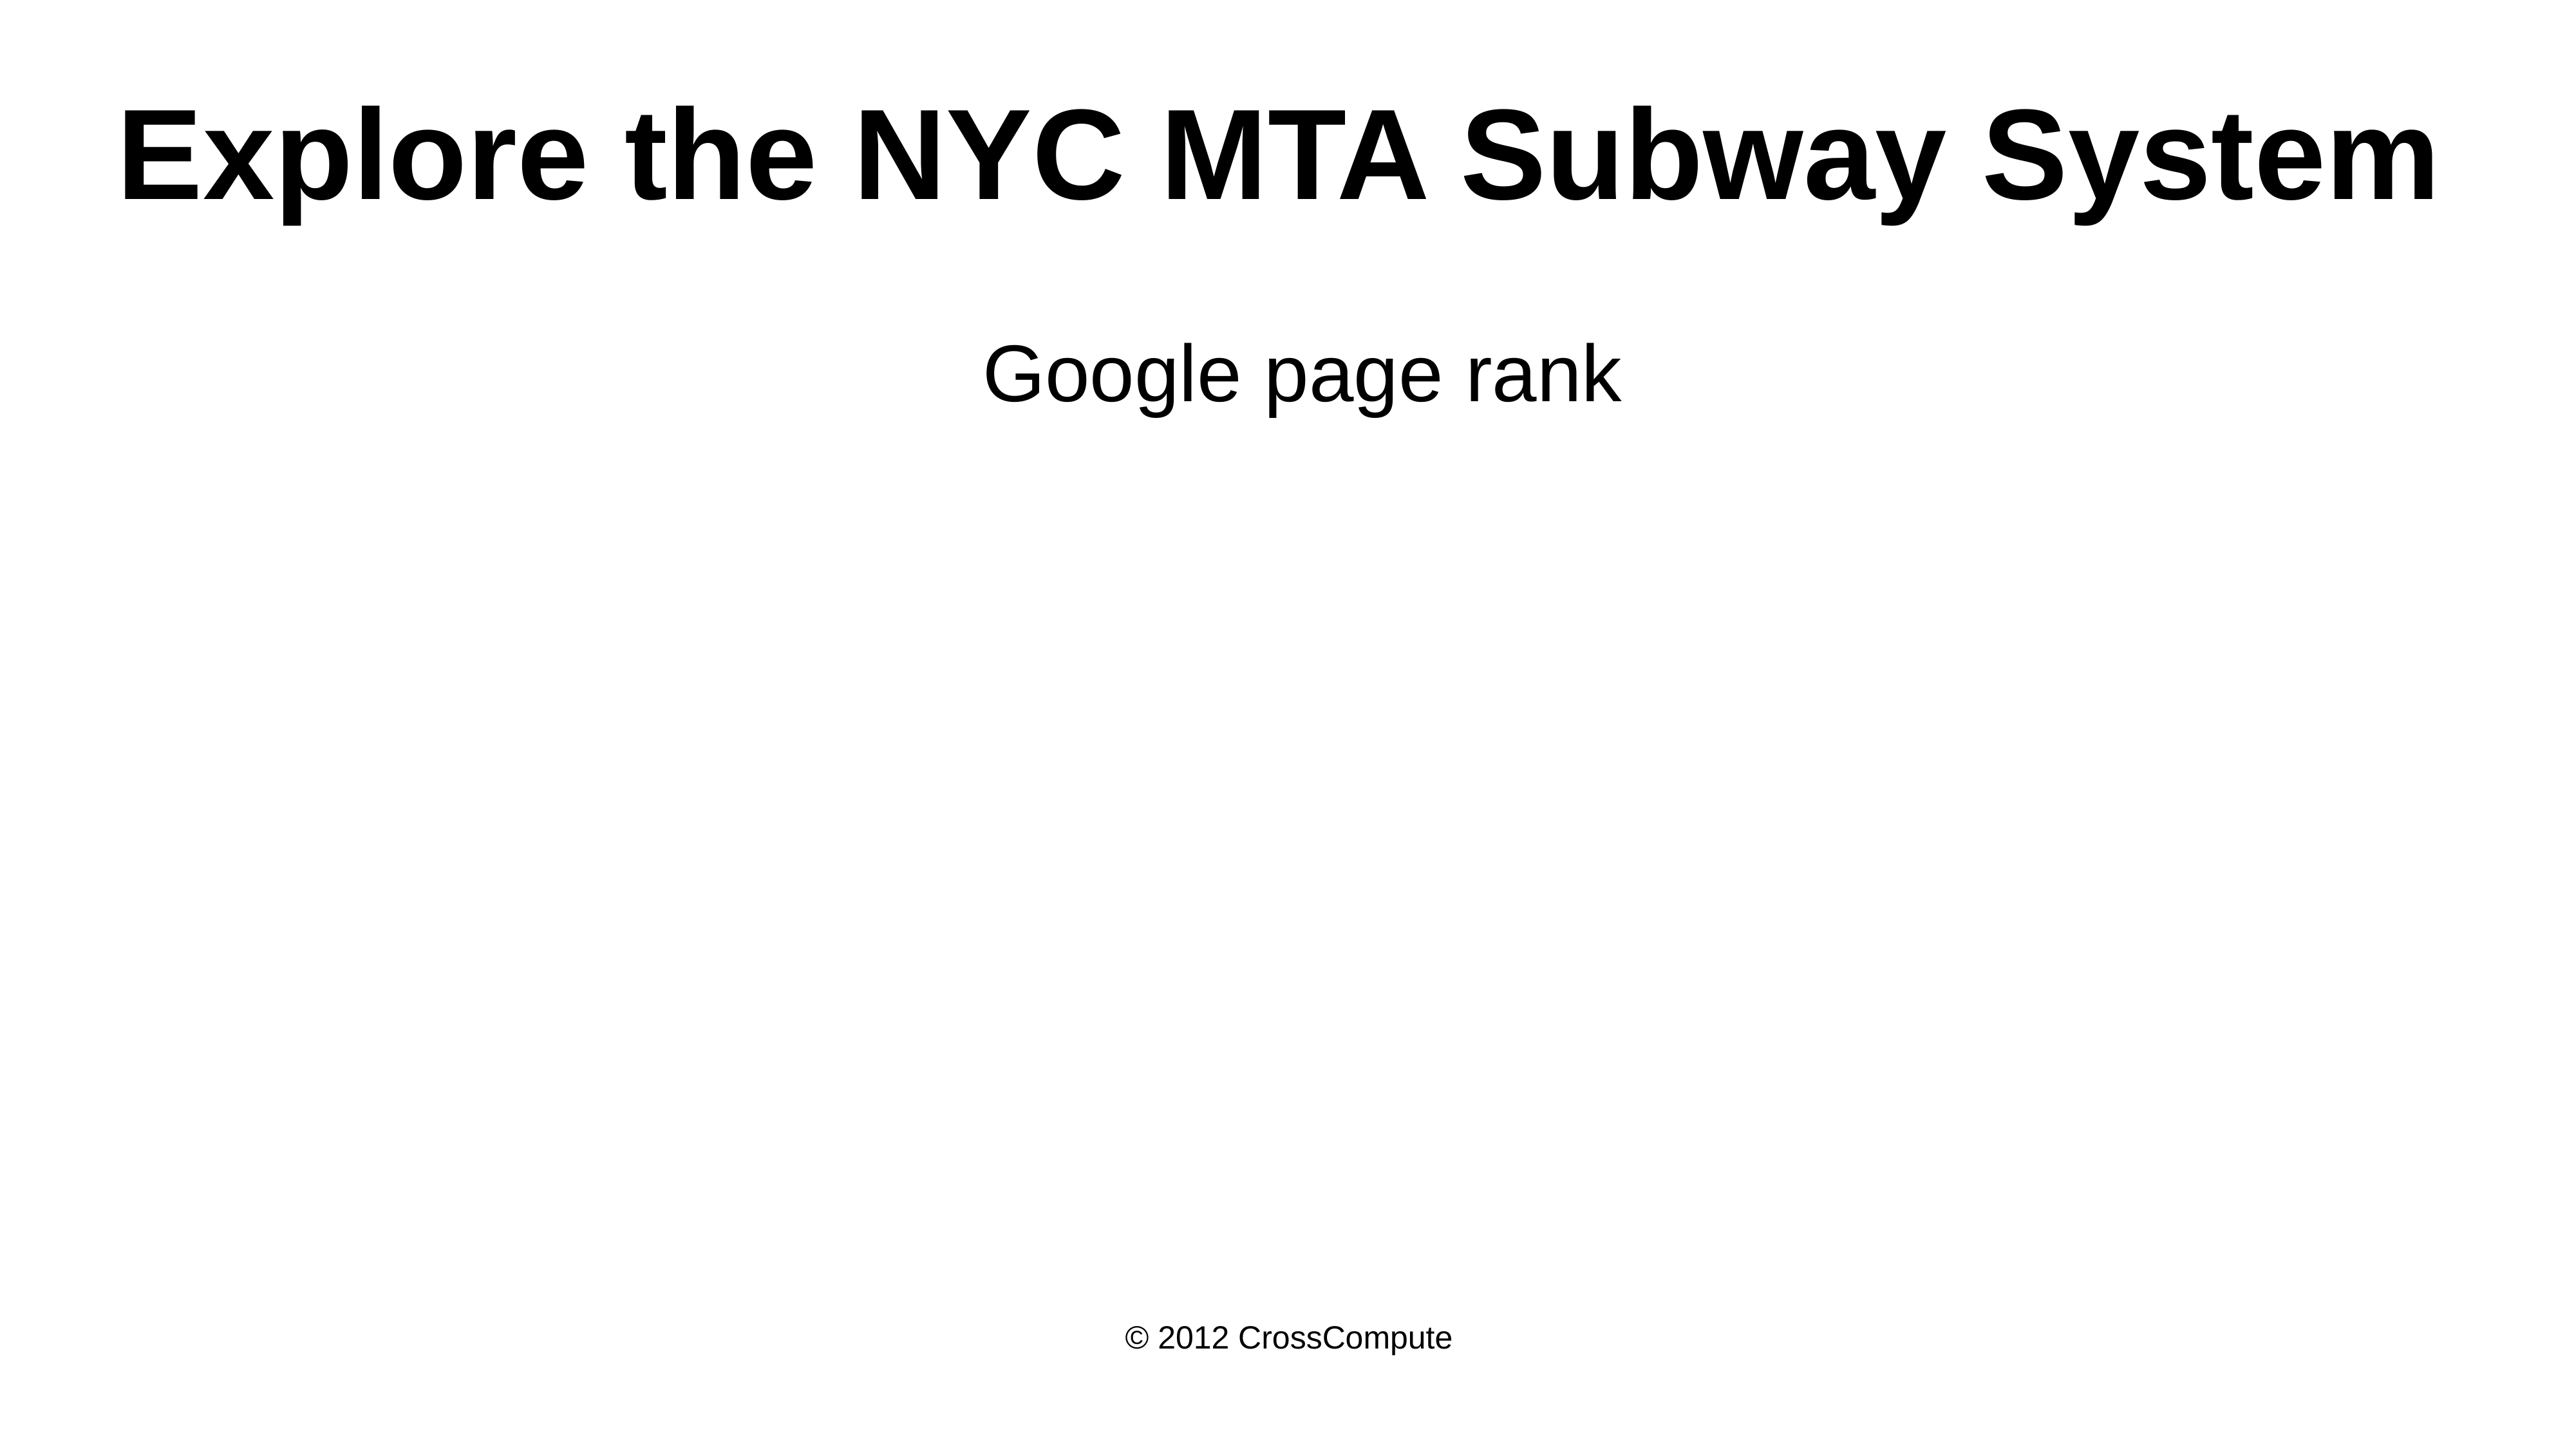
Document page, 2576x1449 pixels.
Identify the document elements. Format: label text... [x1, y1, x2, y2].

list Google page rank [72, 328, 2488, 1249]
title Explore the NYC MTA Subway System [72, 19, 2488, 290]
